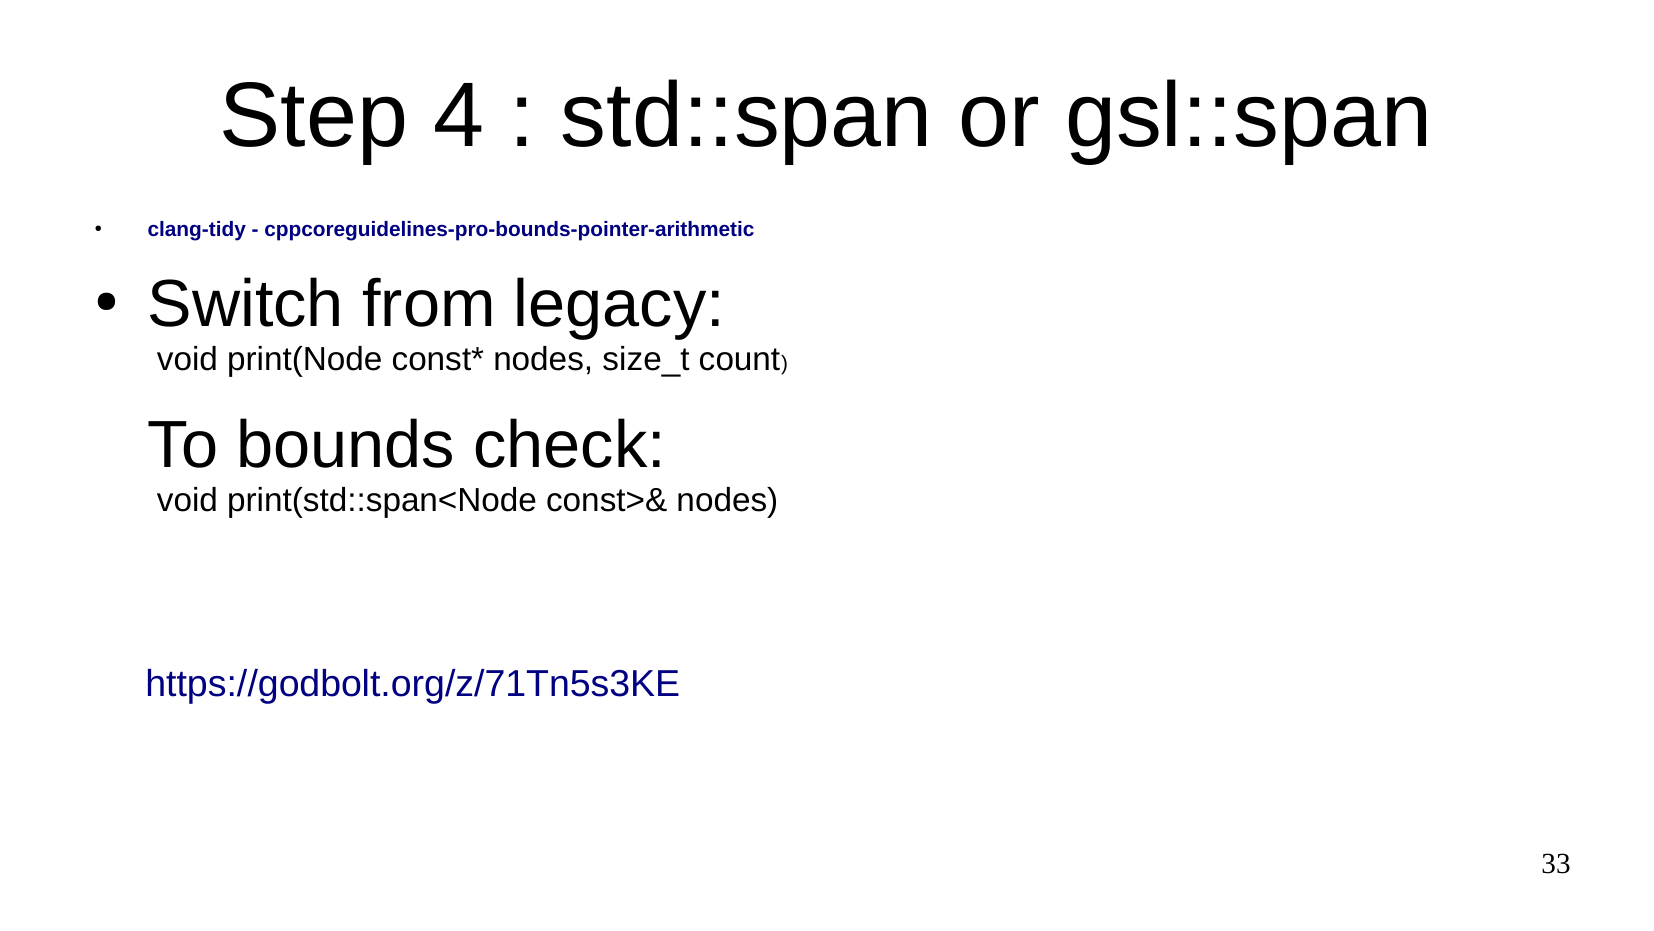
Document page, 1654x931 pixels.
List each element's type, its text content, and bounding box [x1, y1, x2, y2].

title Step 4 : std::span or gsl::span [82, 37, 1571, 193]
text_box https://godbolt.org/z/71Tn5s3KE [130, 655, 924, 726]
list clang-tidy - cppcoreguidelines-pro-bounds-pointer-arithmetic Switch from legacy: void print(Node const* nodes, size_t count) To bounds check: void print(std::span<Node const>& nodes) [76, 217, 1565, 546]
